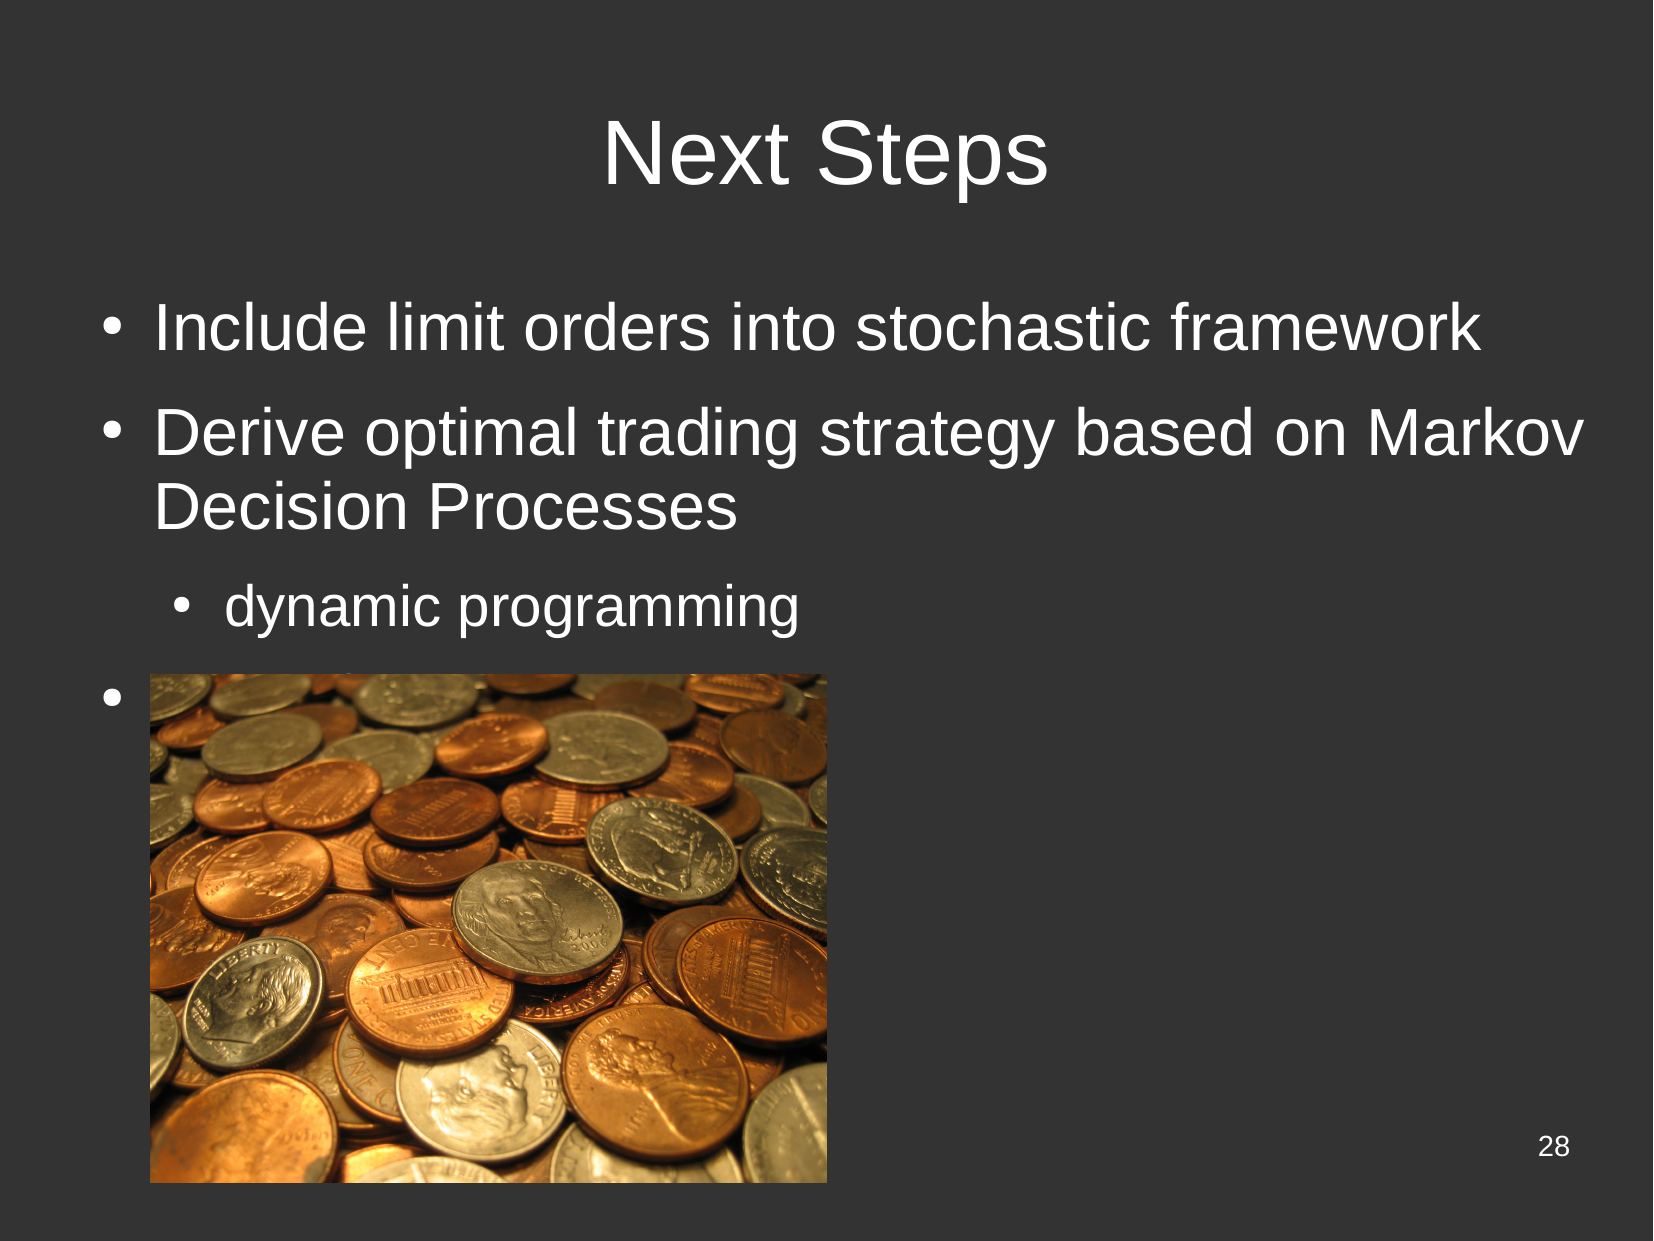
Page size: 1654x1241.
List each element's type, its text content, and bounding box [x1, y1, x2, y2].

picture [150, 674, 827, 1183]
title Next Steps [82, 49, 1571, 257]
list Include limit orders into stochastic framework Derive optimal trading strategy based on Markov Decision Processes dynamic programming Lots of: [82, 290, 1591, 1010]
